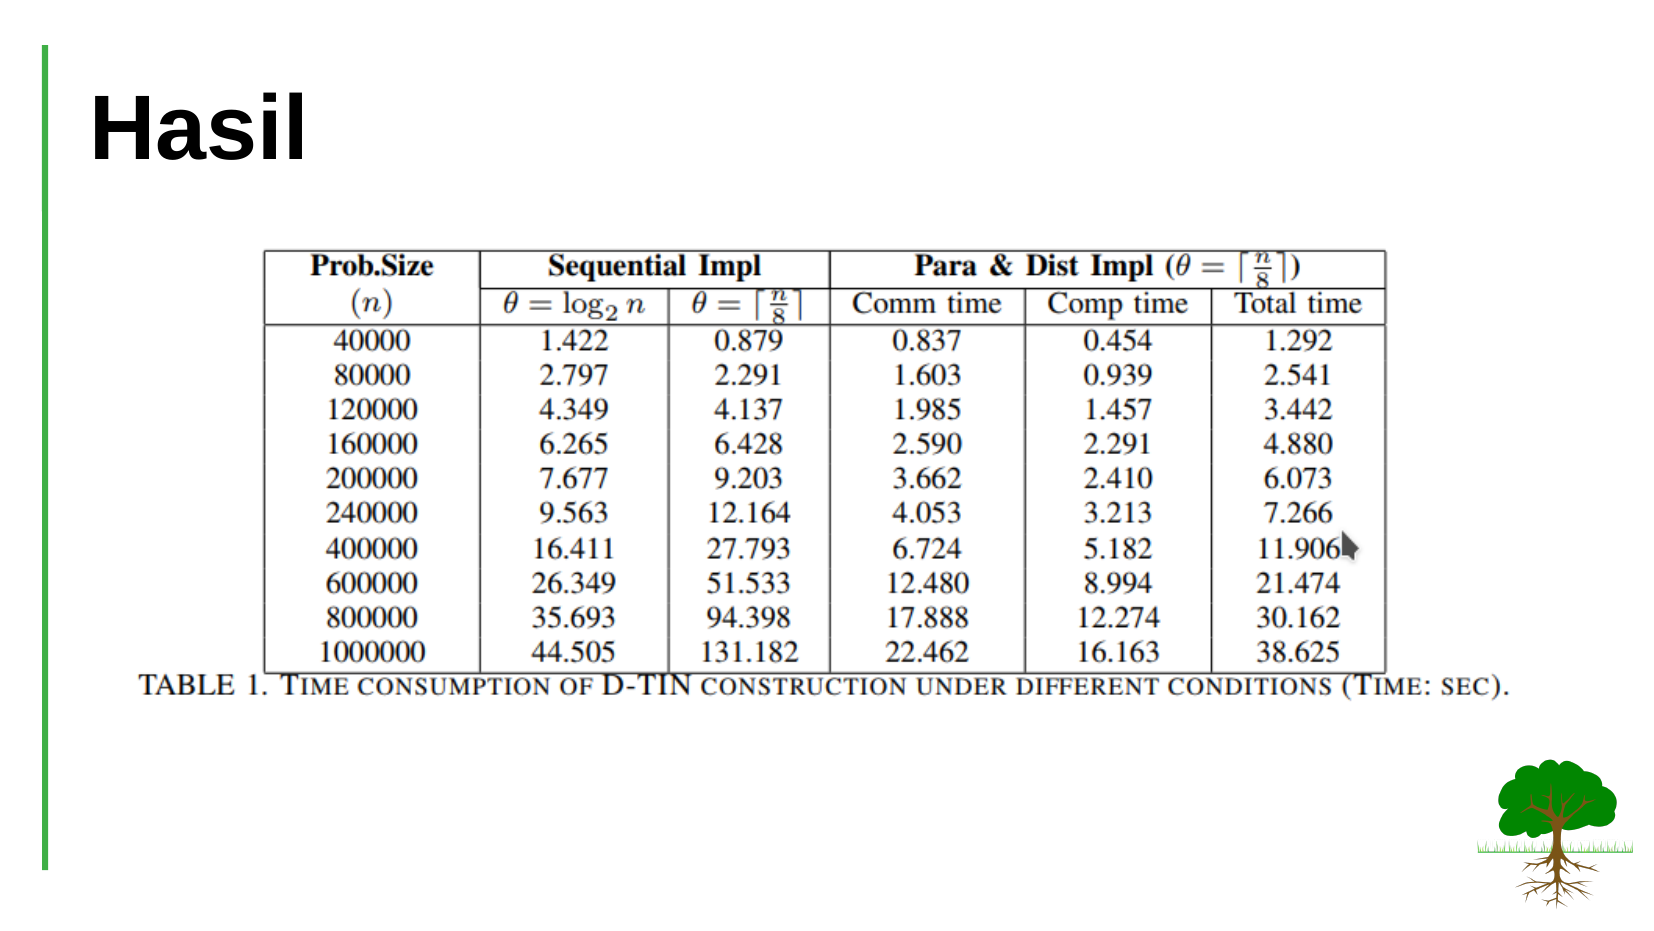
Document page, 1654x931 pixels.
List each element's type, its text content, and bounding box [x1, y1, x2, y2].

picture [61, 202, 1575, 720]
picture [1470, 752, 1654, 925]
text_box Hasil [74, 60, 750, 280]
